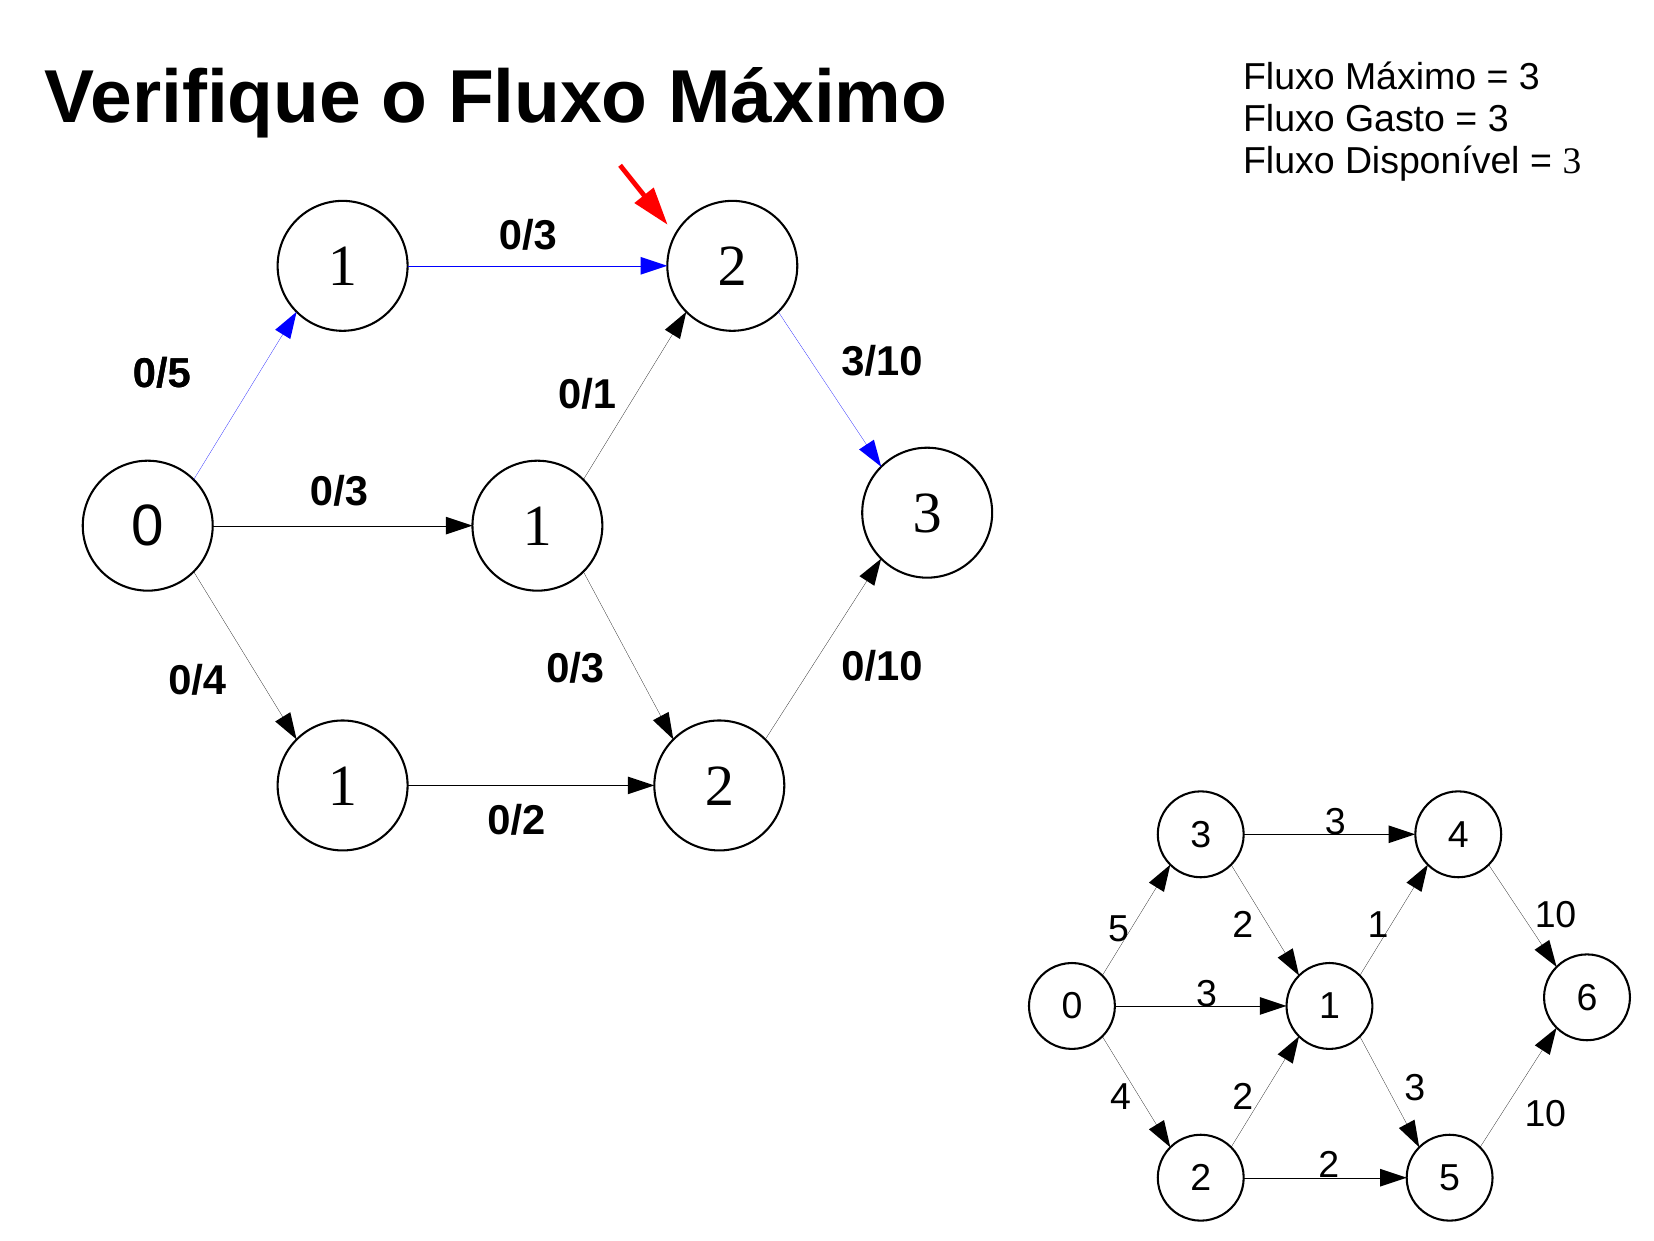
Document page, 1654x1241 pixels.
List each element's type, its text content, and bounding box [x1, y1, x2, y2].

text_box 1 [472, 460, 603, 591]
text_box 2 [1217, 1067, 1255, 1125]
text_box 2 [667, 200, 798, 331]
text_box 3 [862, 447, 993, 578]
text_box 2 [654, 720, 785, 851]
text_box 2 [1157, 1134, 1244, 1221]
text_box 0/5 [118, 342, 225, 404]
text_box 1 [277, 200, 408, 331]
text_box 10 [1509, 1084, 1596, 1142]
text_box 6 [1582, 996, 1592, 1008]
text_box 10 [1520, 885, 1595, 985]
text_box 3 [1157, 791, 1244, 878]
text_box 2 [1303, 1136, 1341, 1194]
text_box 3 [1310, 792, 1347, 850]
text_box 0/3 [484, 204, 591, 266]
text_box 0/4 [153, 649, 260, 711]
text_box 6 [1544, 955, 1630, 1041]
text_box 0/3 [295, 460, 402, 522]
text_box 2 [1217, 895, 1255, 953]
text_box 1 [1352, 895, 1390, 953]
text_box 5 [1406, 1134, 1493, 1221]
text_box 0/2 [472, 789, 579, 851]
text_box 0 [82, 460, 213, 591]
text_box 4 [1095, 1067, 1132, 1125]
text_box 3/10 [826, 330, 957, 393]
text_box Verifique o Fluxo Máximo [29, 47, 963, 147]
text_box 5 [1093, 900, 1131, 958]
text_box 0 [1028, 963, 1115, 1049]
text_box 3 [1181, 964, 1218, 1022]
text_box Fluxo Máximo = 3 Fluxo Gasto = 3 Fluxo Disponível = 3 [1228, 48, 1597, 189]
text_box 1 [1286, 963, 1373, 1049]
text_box 0/10 [826, 635, 957, 697]
text_box 3 [1389, 1059, 1427, 1116]
text_box 0/1 [543, 363, 650, 426]
text_box 4 [1415, 791, 1502, 878]
text_box 0/3 [531, 637, 638, 700]
text_box 1 [277, 720, 408, 851]
